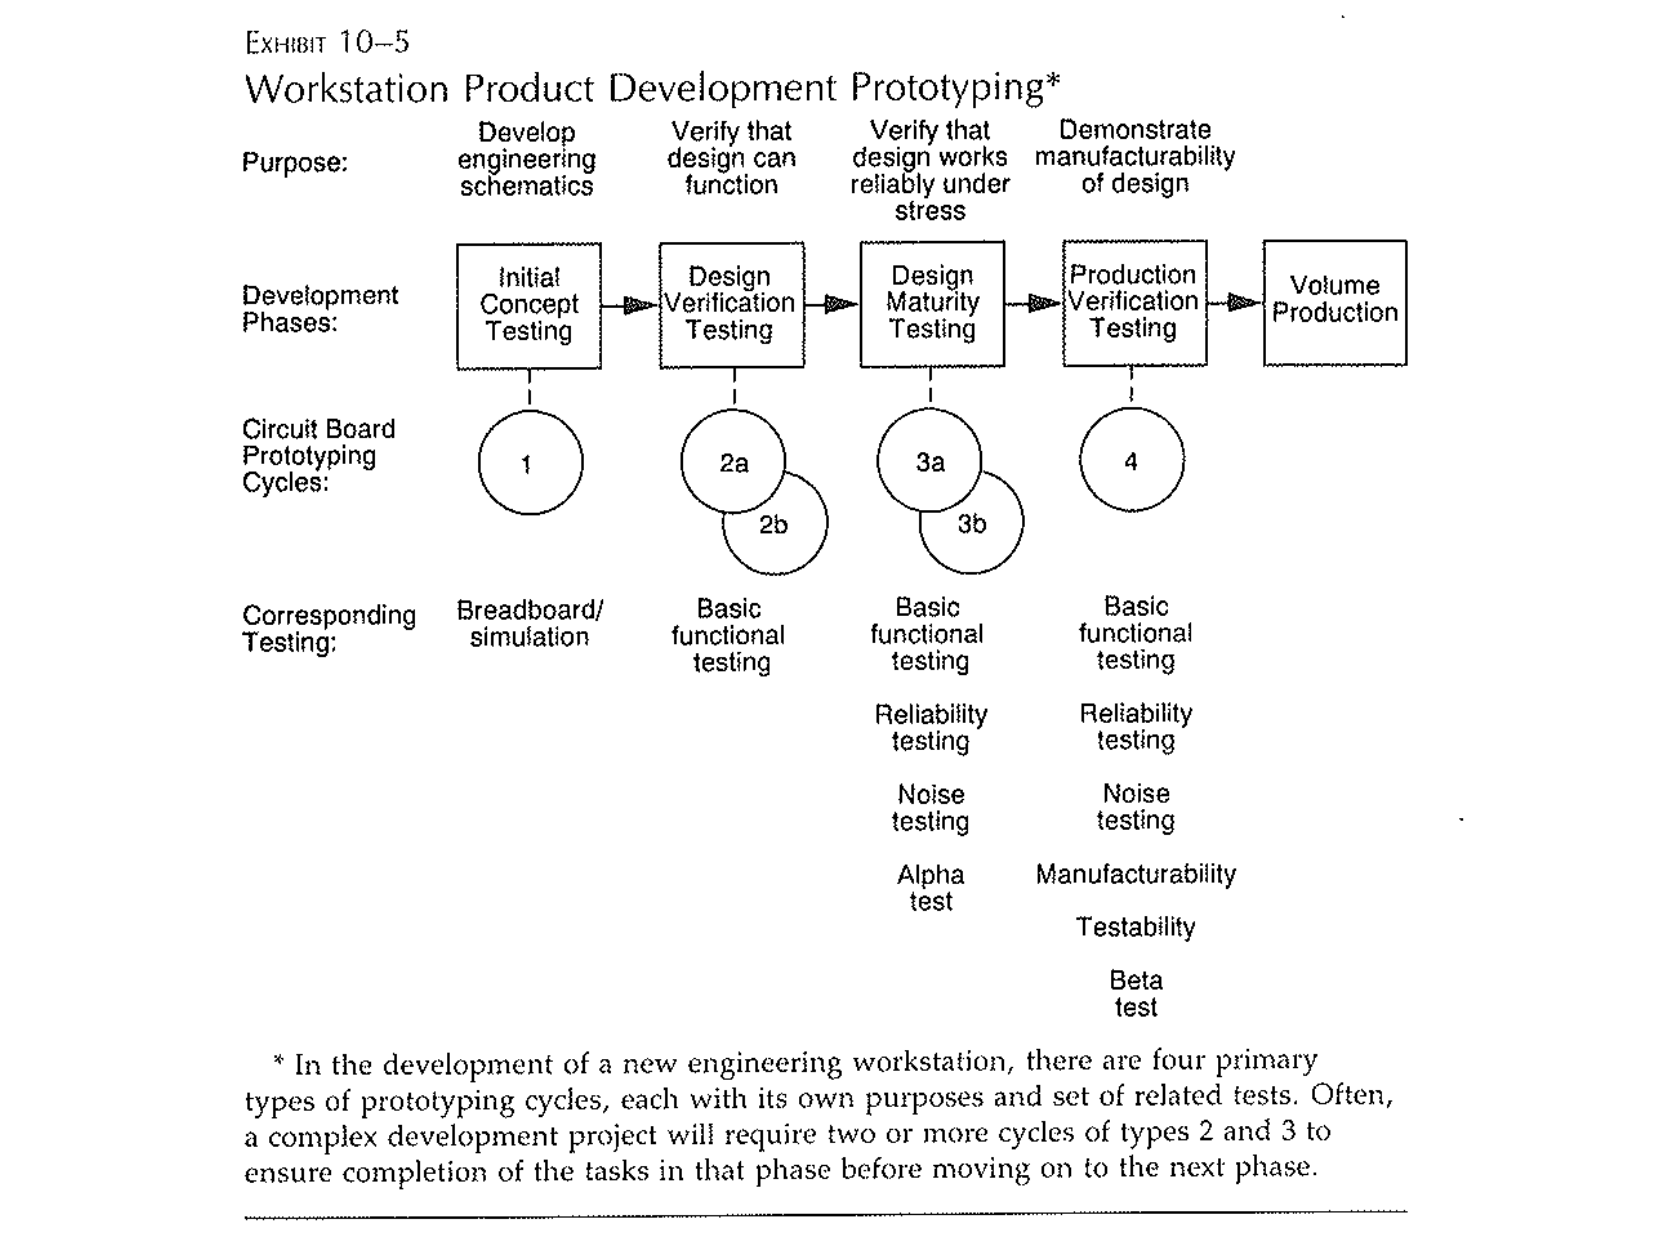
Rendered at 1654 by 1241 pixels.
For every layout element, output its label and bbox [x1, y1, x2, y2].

picture [183, 0, 1471, 1241]
